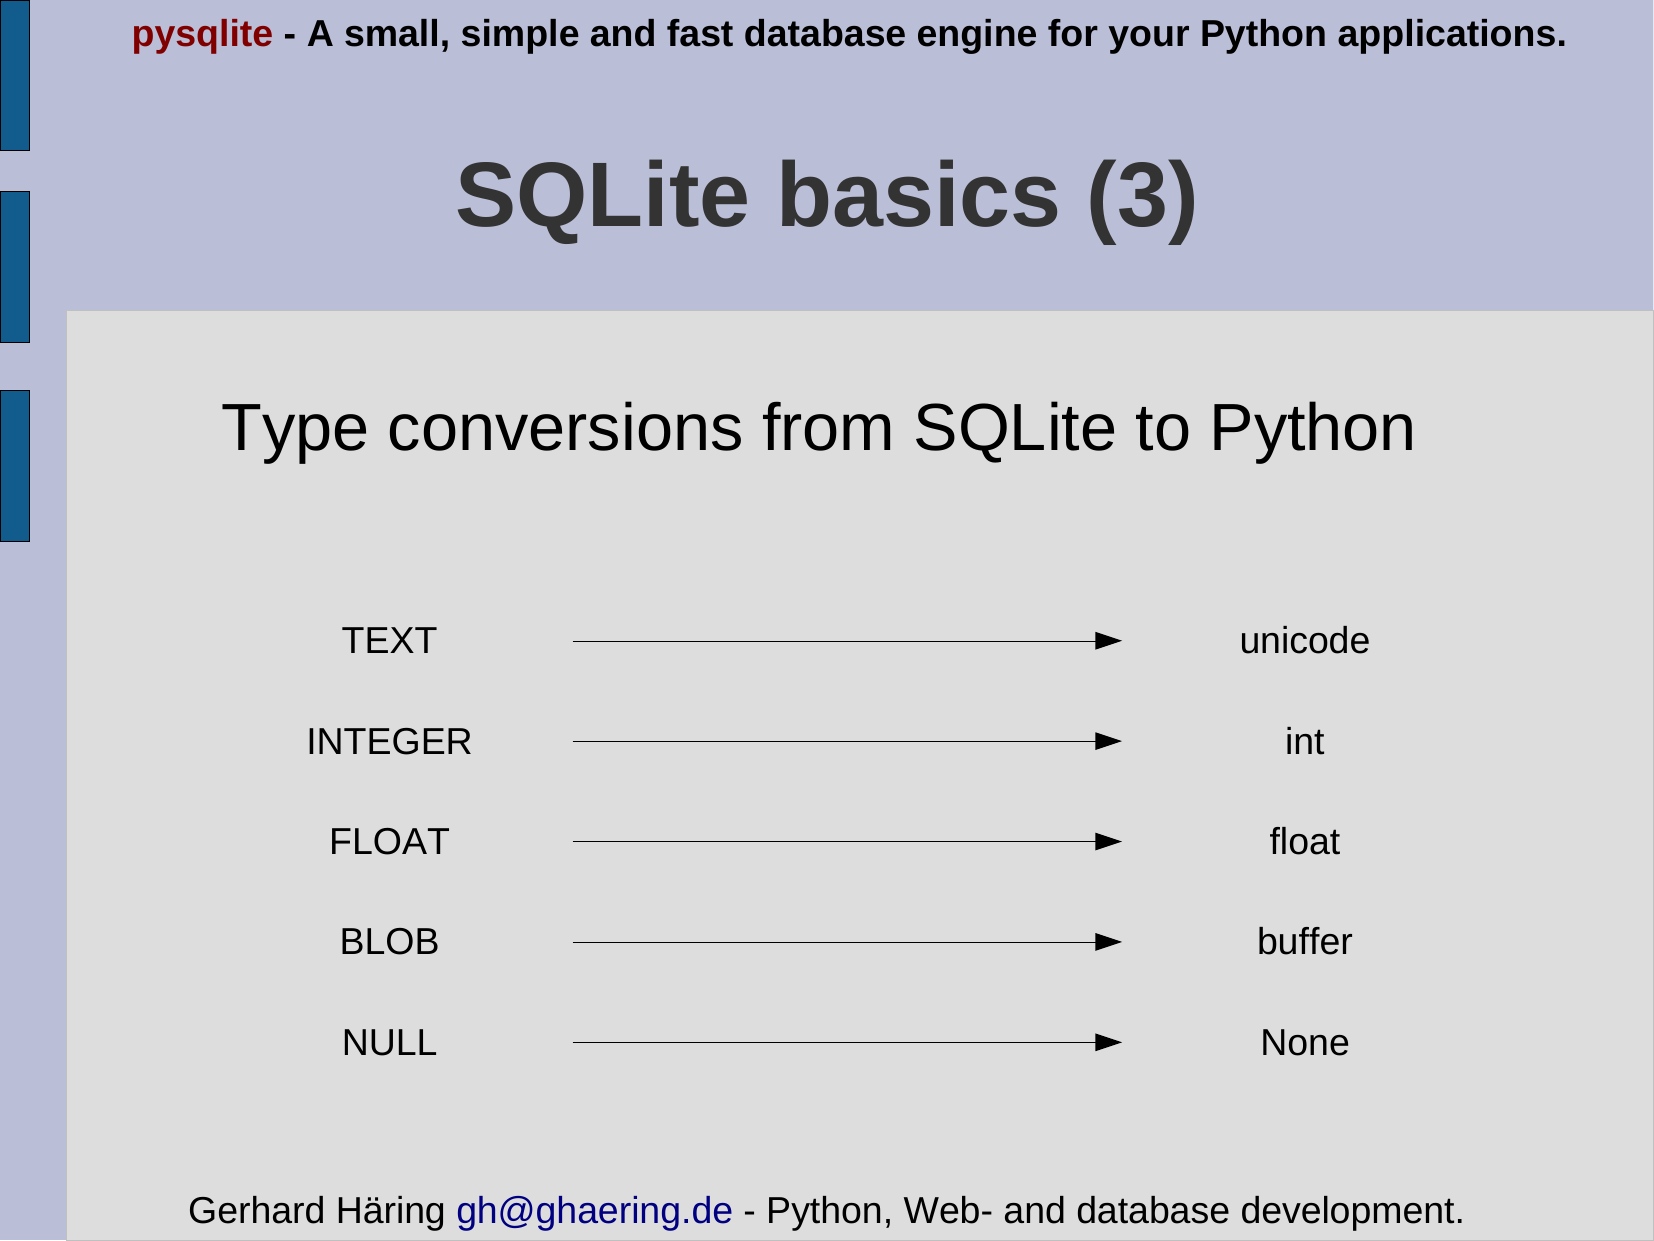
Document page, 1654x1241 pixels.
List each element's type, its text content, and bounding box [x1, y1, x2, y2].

text_box unicode [1122, 590, 1488, 691]
text_box Type conversions from SQLite to Python [206, 382, 1477, 473]
text_box FLOAT [206, 791, 573, 891]
text_box int [1122, 691, 1488, 791]
text_box INTEGER [206, 691, 573, 791]
text_box NULL [206, 992, 573, 1093]
text_box TEXT [206, 590, 573, 691]
text_box float [1122, 791, 1488, 891]
text_box buffer [1122, 891, 1488, 992]
title SQLite basics (3) [121, 91, 1534, 299]
text_box None [1122, 992, 1488, 1093]
text_box BLOB [206, 891, 573, 992]
